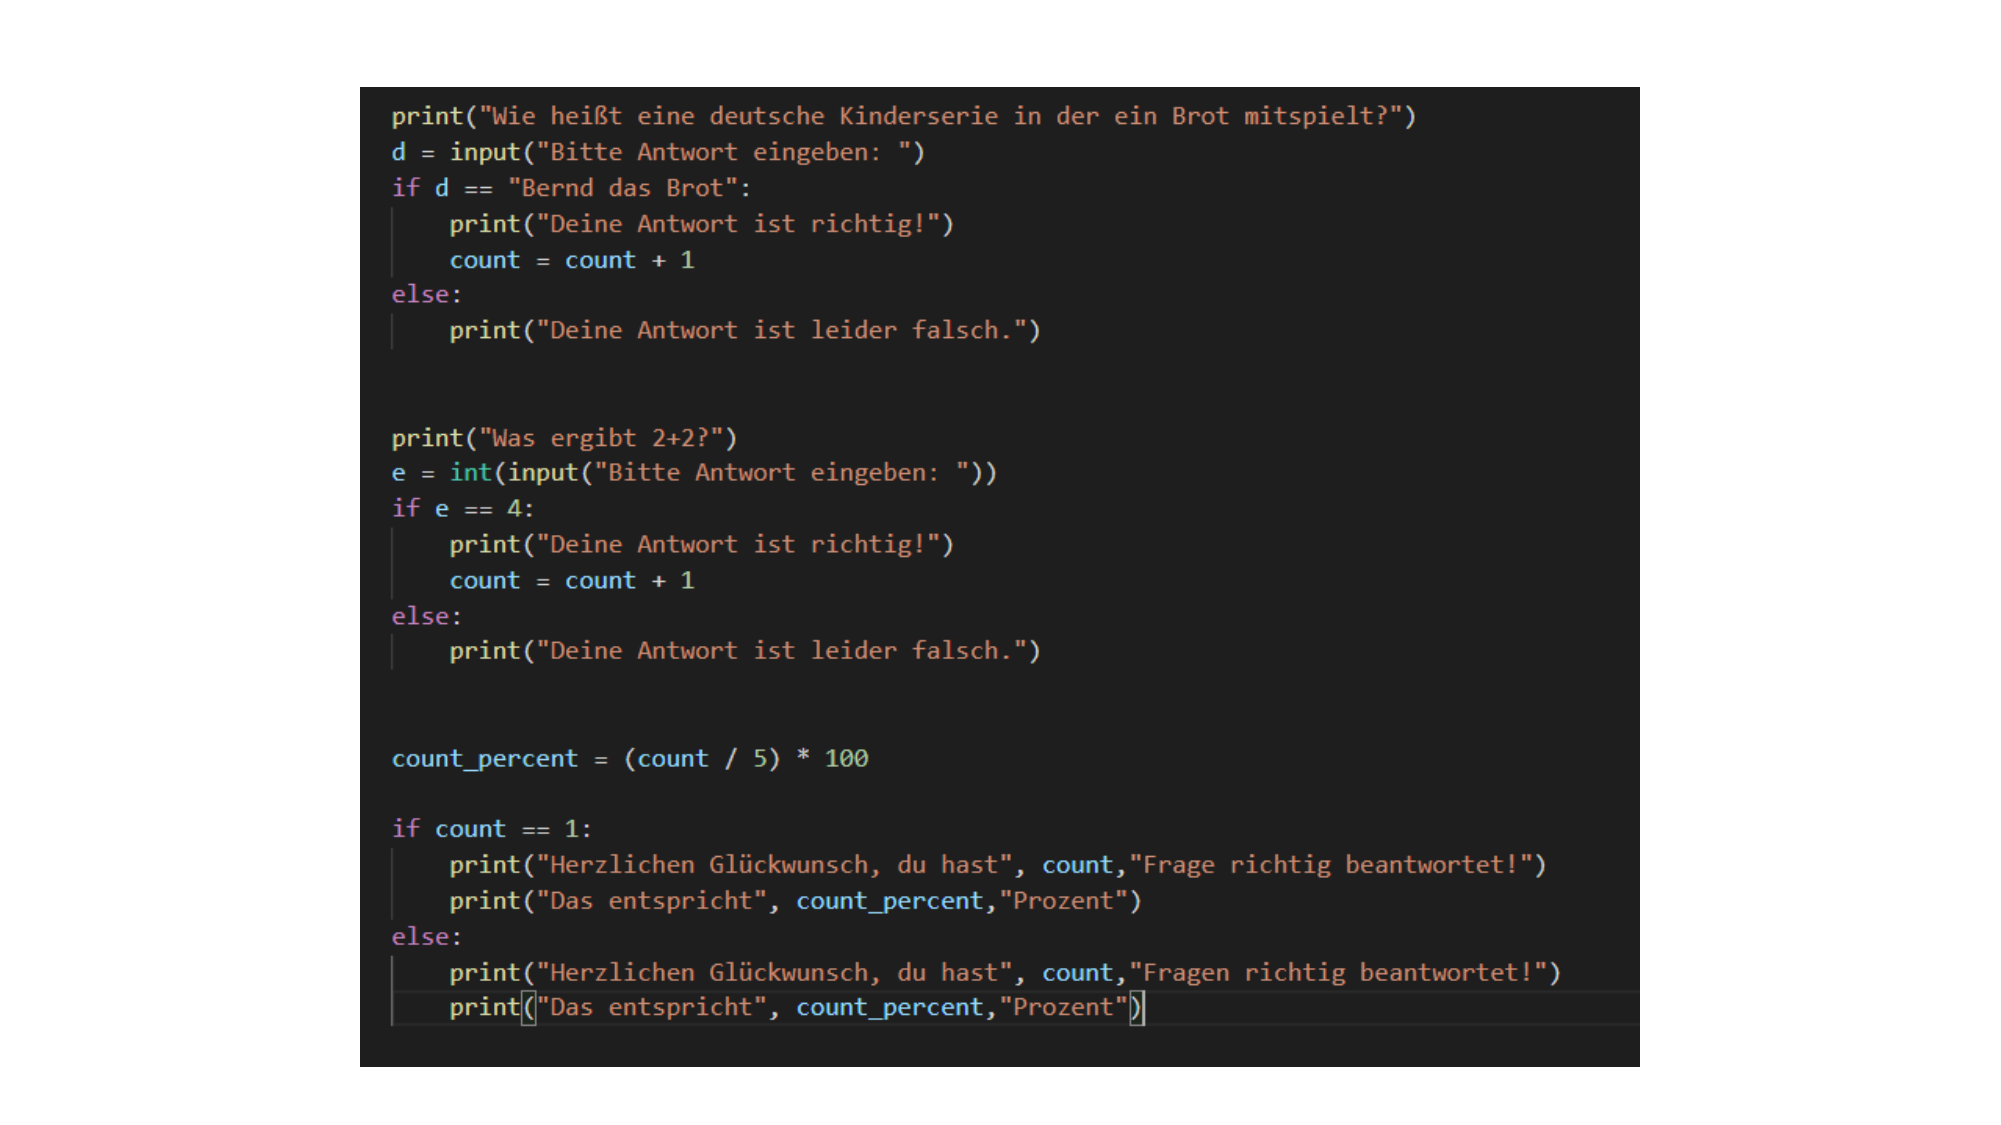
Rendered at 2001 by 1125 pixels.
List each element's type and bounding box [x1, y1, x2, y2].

picture [360, 87, 1640, 1067]
